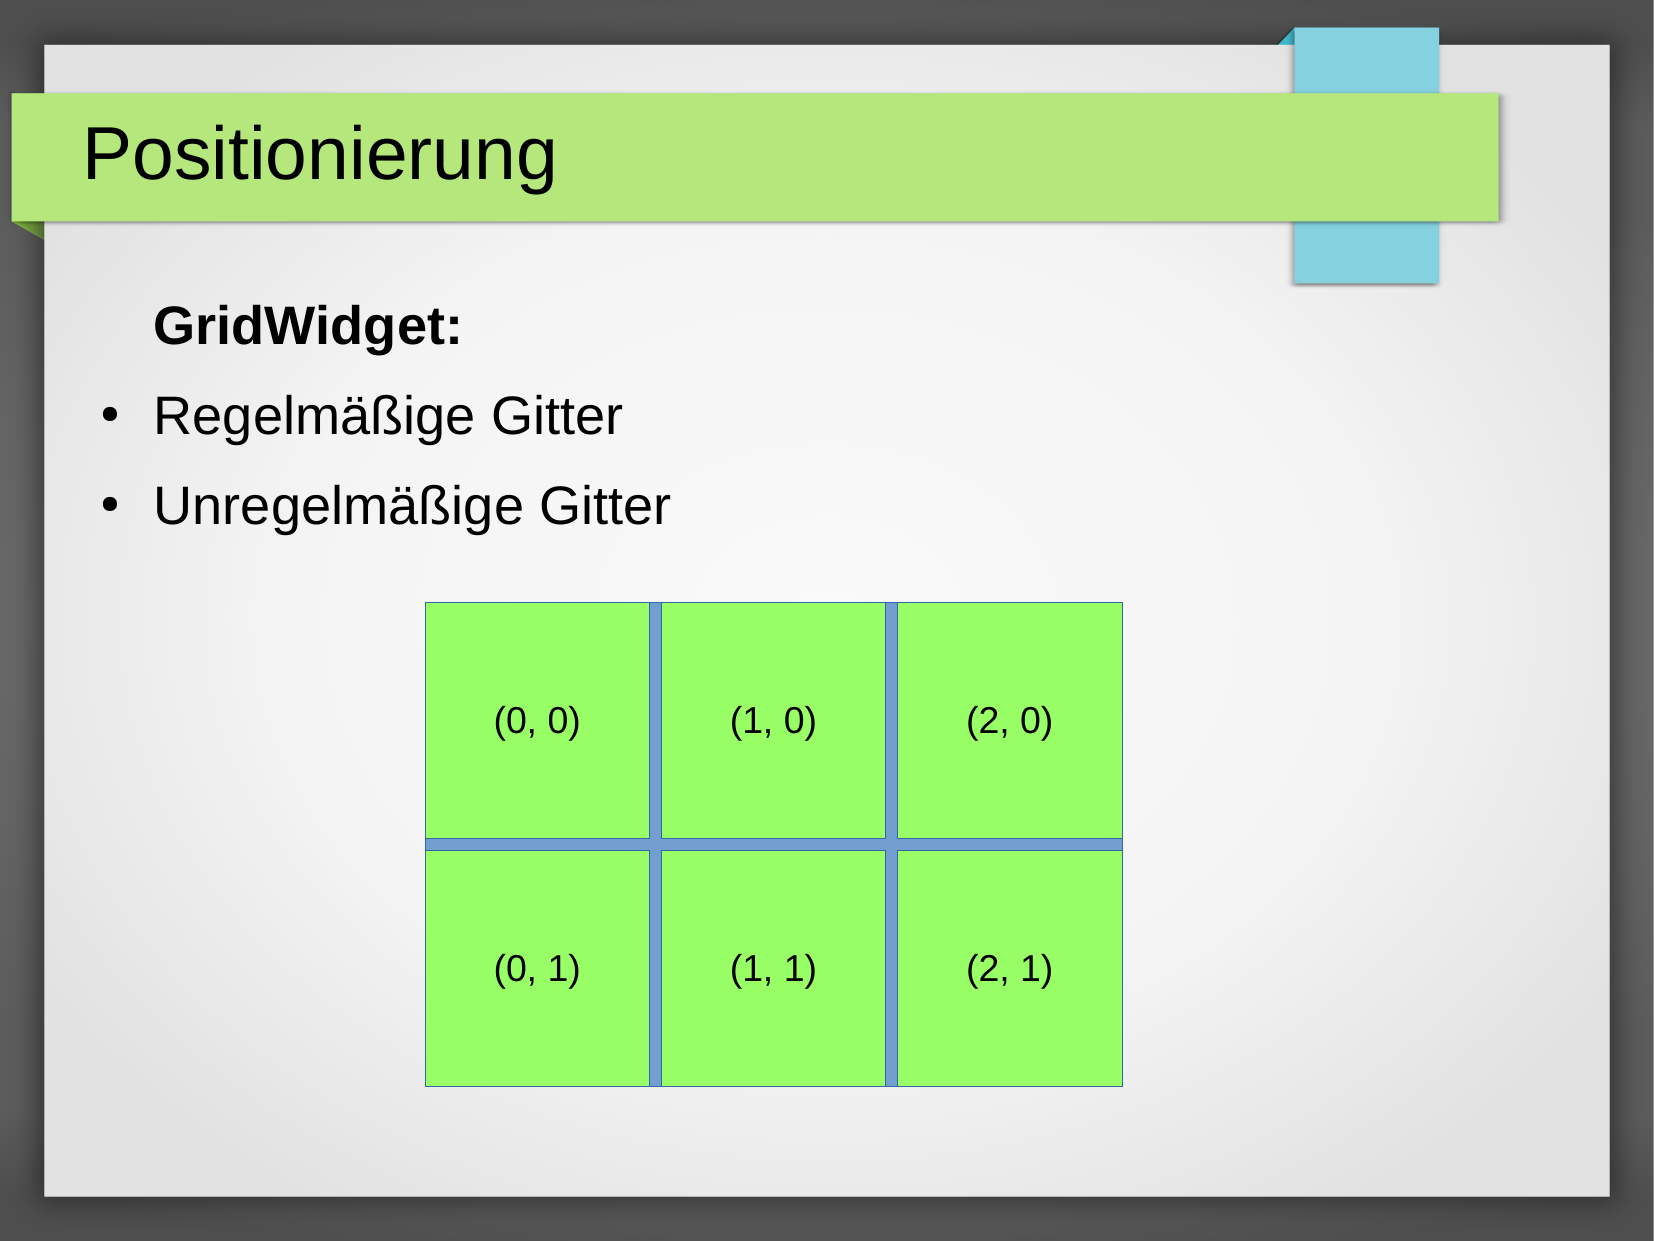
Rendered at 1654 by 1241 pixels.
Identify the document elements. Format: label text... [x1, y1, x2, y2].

text_box (1, 0) [661, 602, 886, 839]
text_box (2, 1) [897, 850, 1123, 1087]
title Positionierung [82, 94, 1264, 213]
text_box (2, 0) [897, 602, 1123, 839]
text_box (0, 1) [425, 850, 650, 1087]
text_box [425, 602, 1123, 1087]
picture [0, 0, 1654, 1241]
text_box (0, 0) [425, 602, 650, 839]
text_box (1, 1) [661, 850, 886, 1087]
list GridWidget: Regelmäßige Gitter Unregelmäßige Gitter [82, 295, 1571, 591]
